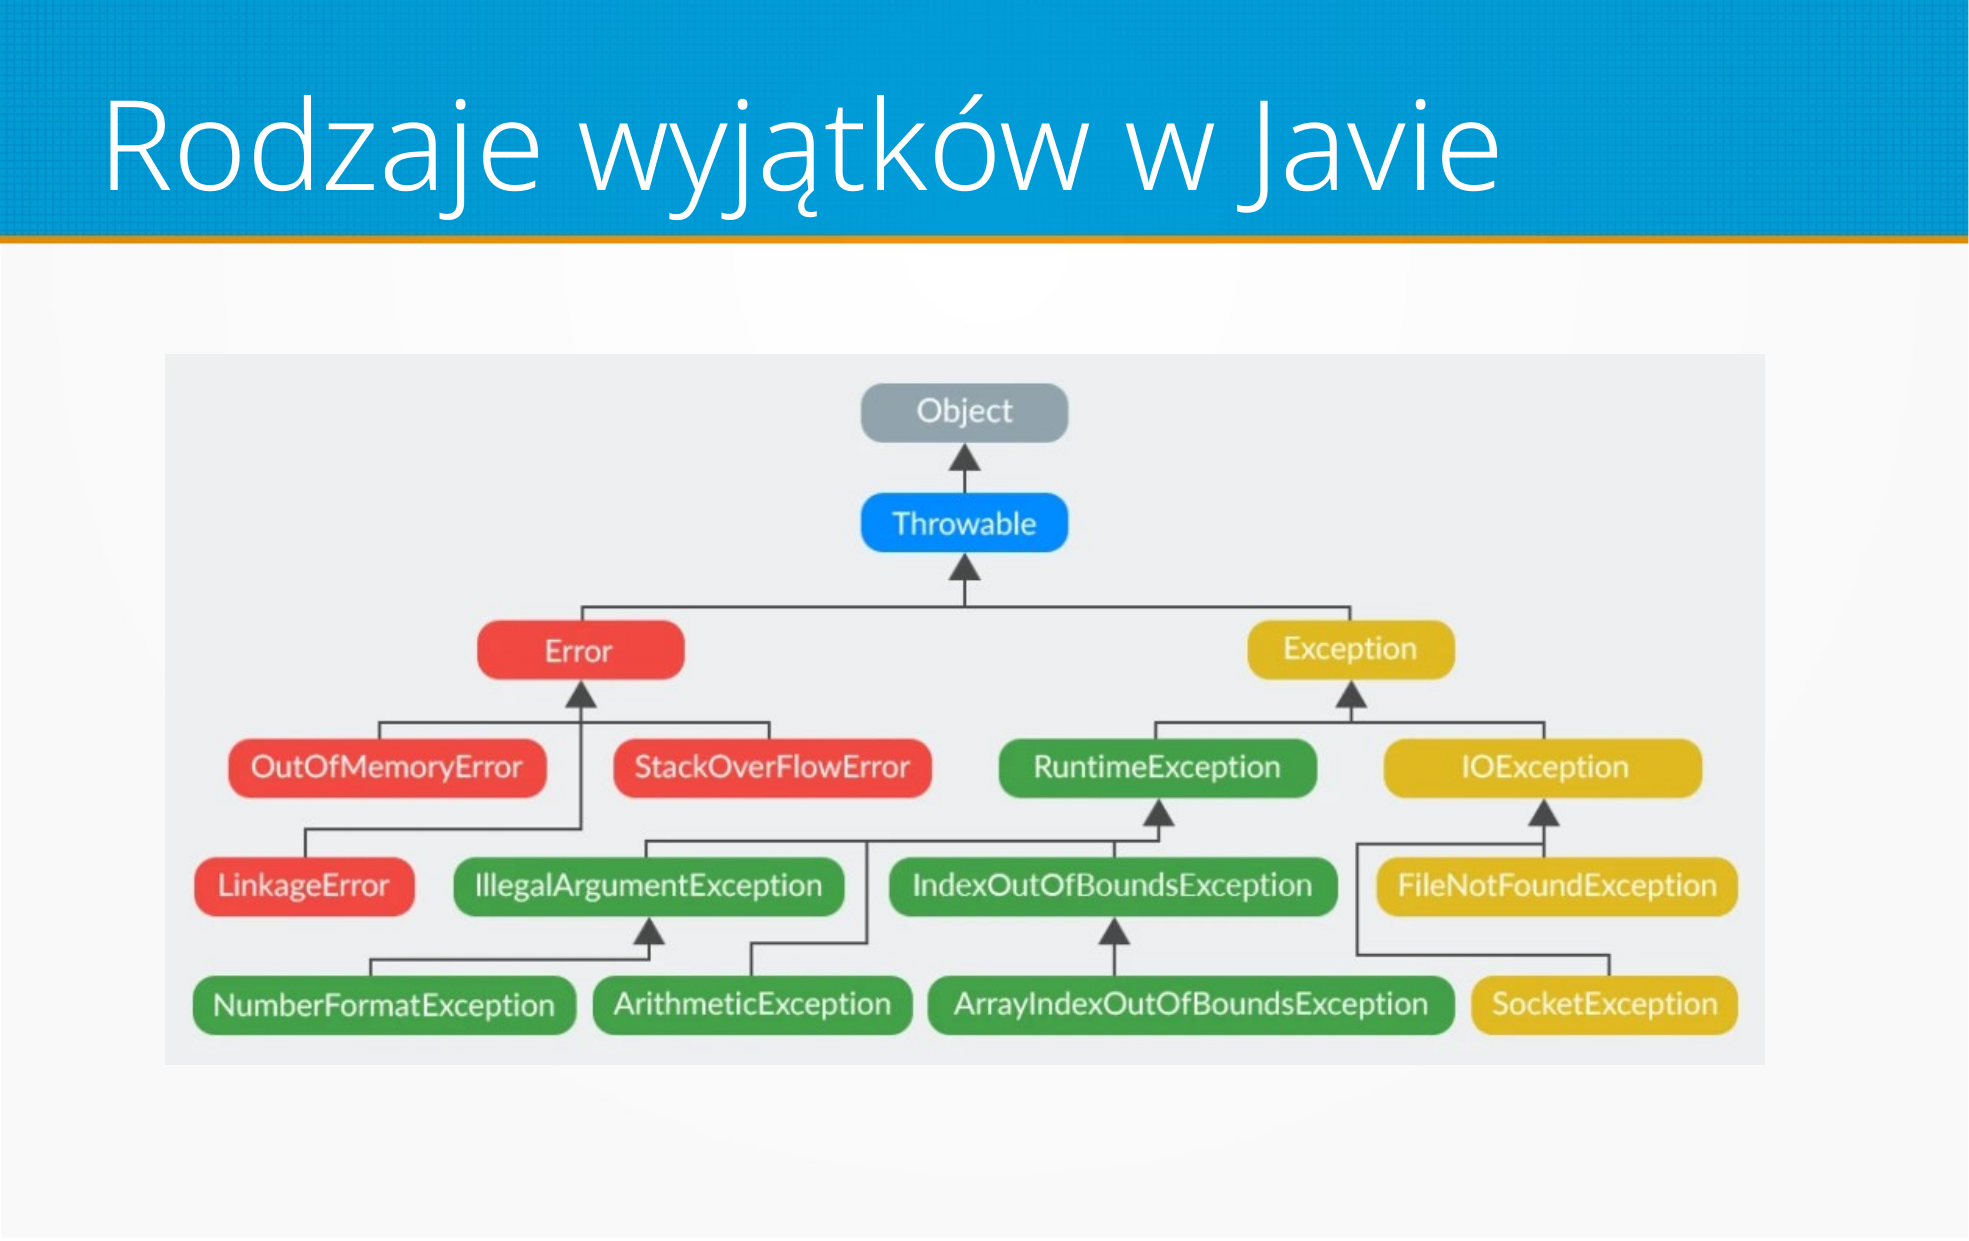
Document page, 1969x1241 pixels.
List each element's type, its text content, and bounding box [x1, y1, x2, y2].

picture [0, 233, 1969, 1241]
title Rodzaje wyjątków w Javie [98, 19, 1870, 227]
